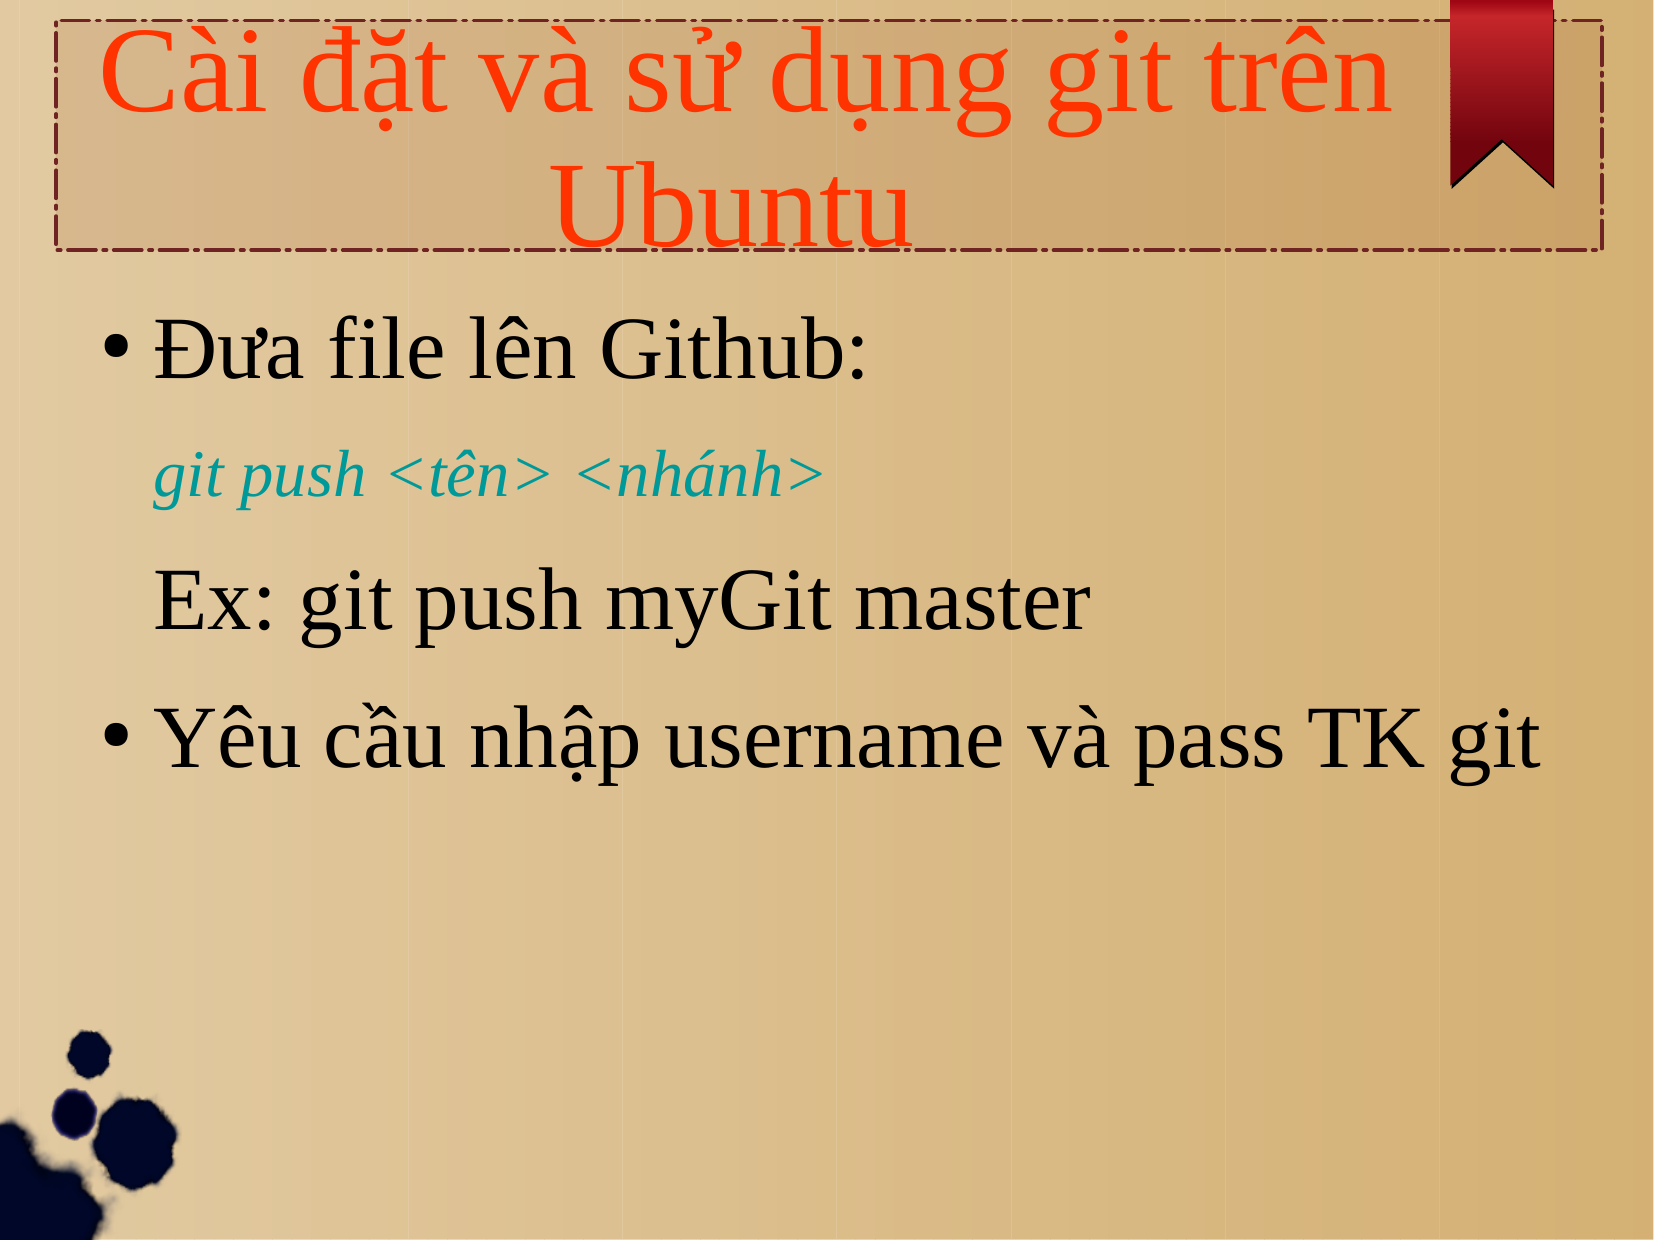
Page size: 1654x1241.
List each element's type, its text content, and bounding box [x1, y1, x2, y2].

title Cài đặt và sử dụng git trên Ubuntu [82, 2, 1412, 274]
list Đưa file lên Github: git push <tên> <nhánh> Ex: git push myGit master Yêu cầu nhập username và pass TK git [82, 299, 1571, 1019]
